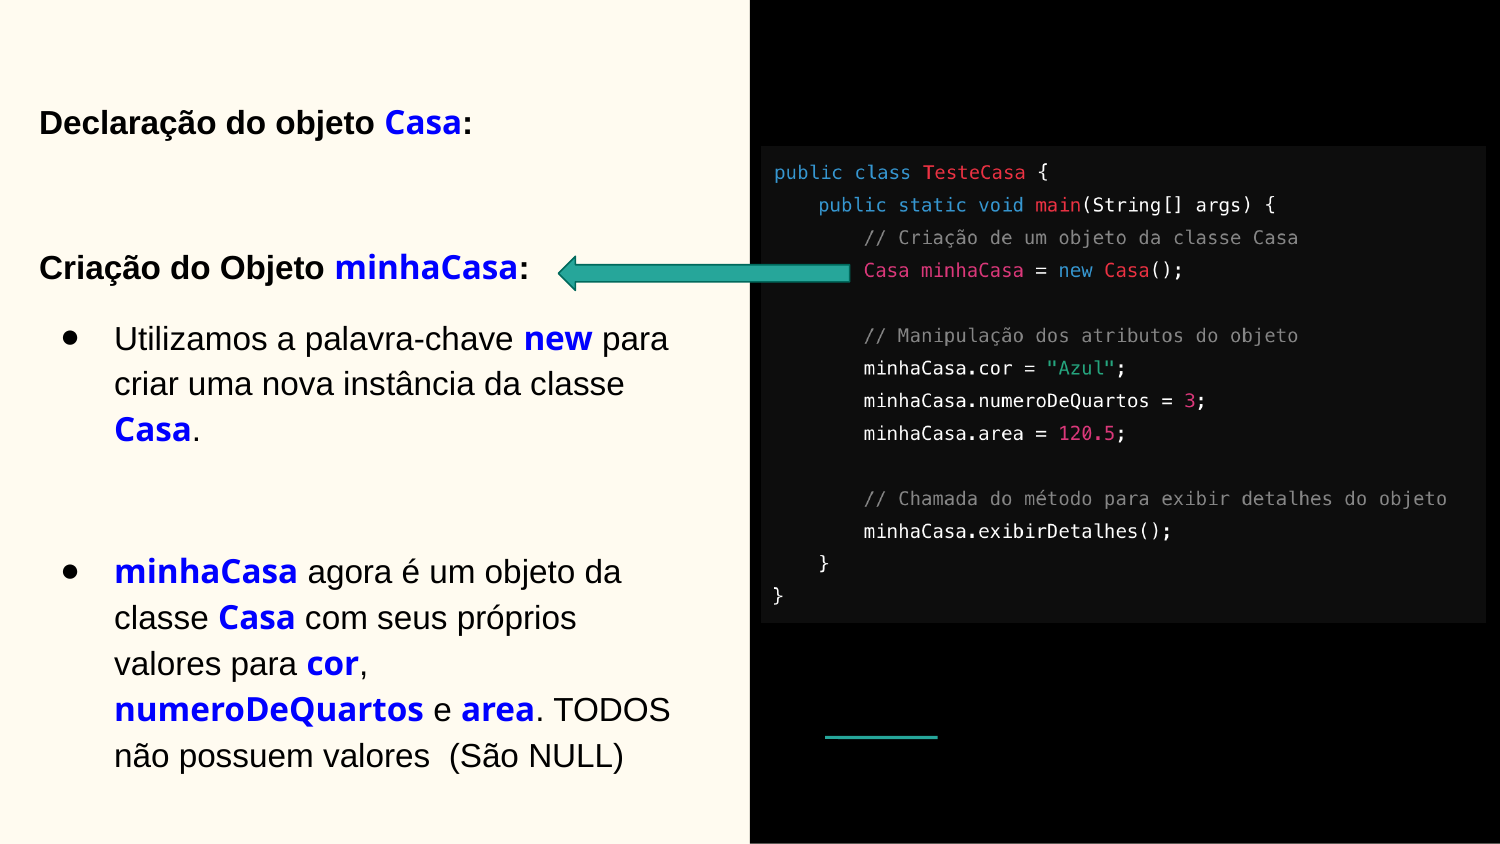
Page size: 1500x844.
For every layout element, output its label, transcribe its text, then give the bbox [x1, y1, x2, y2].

text_box [561, 261, 848, 286]
text_box Declaração do objeto Casa: Criação do Objeto minhaCasa: Utilizamos a palavra-chave new para criar uma nova instância da classe Casa. minhaCasa agora é um objeto da classe Casa com seus próprios valores para cor, numeroDeQuartos e area. TODOS não possuem valores (São NULL) [24, 80, 699, 789]
picture [761, 146, 1486, 623]
